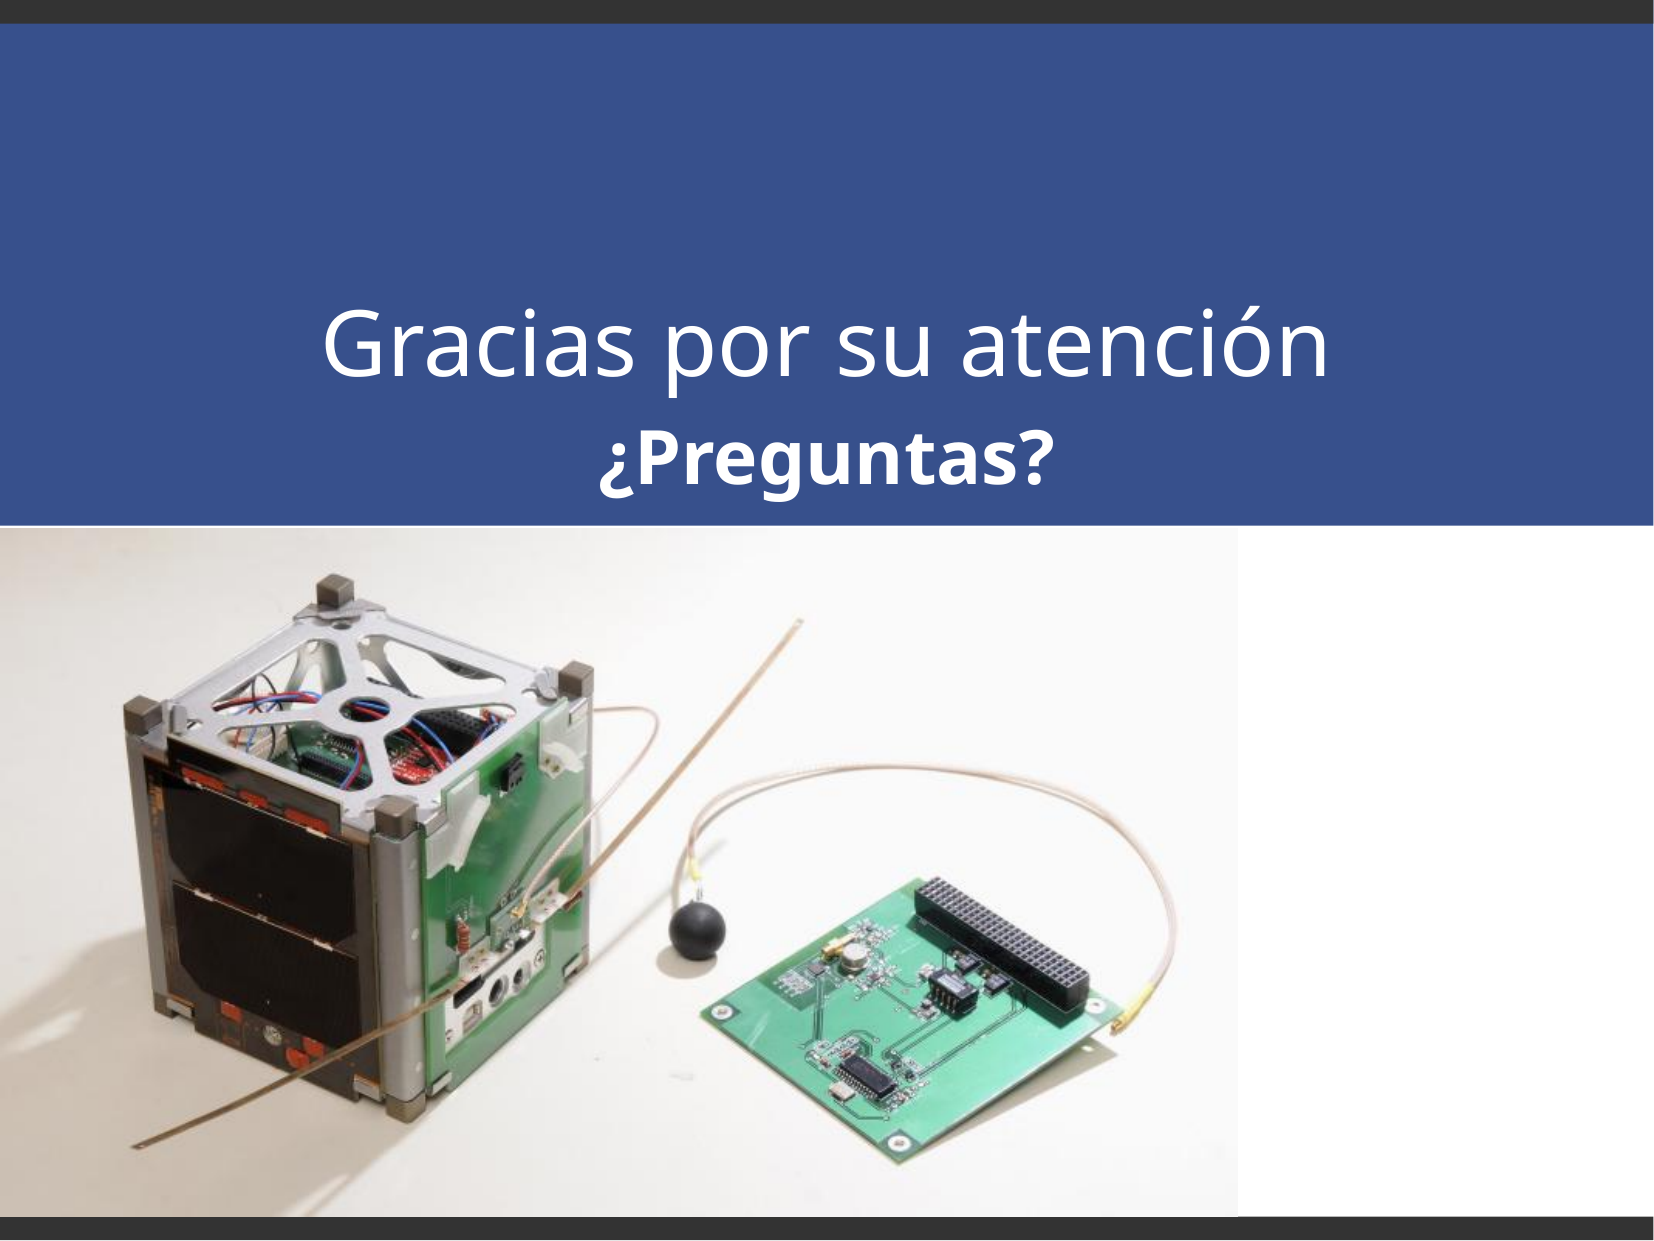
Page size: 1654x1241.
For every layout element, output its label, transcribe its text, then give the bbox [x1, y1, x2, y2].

title Gracias por su atención ¿Preguntas? [82, 276, 1571, 509]
picture [0, 528, 1238, 1217]
